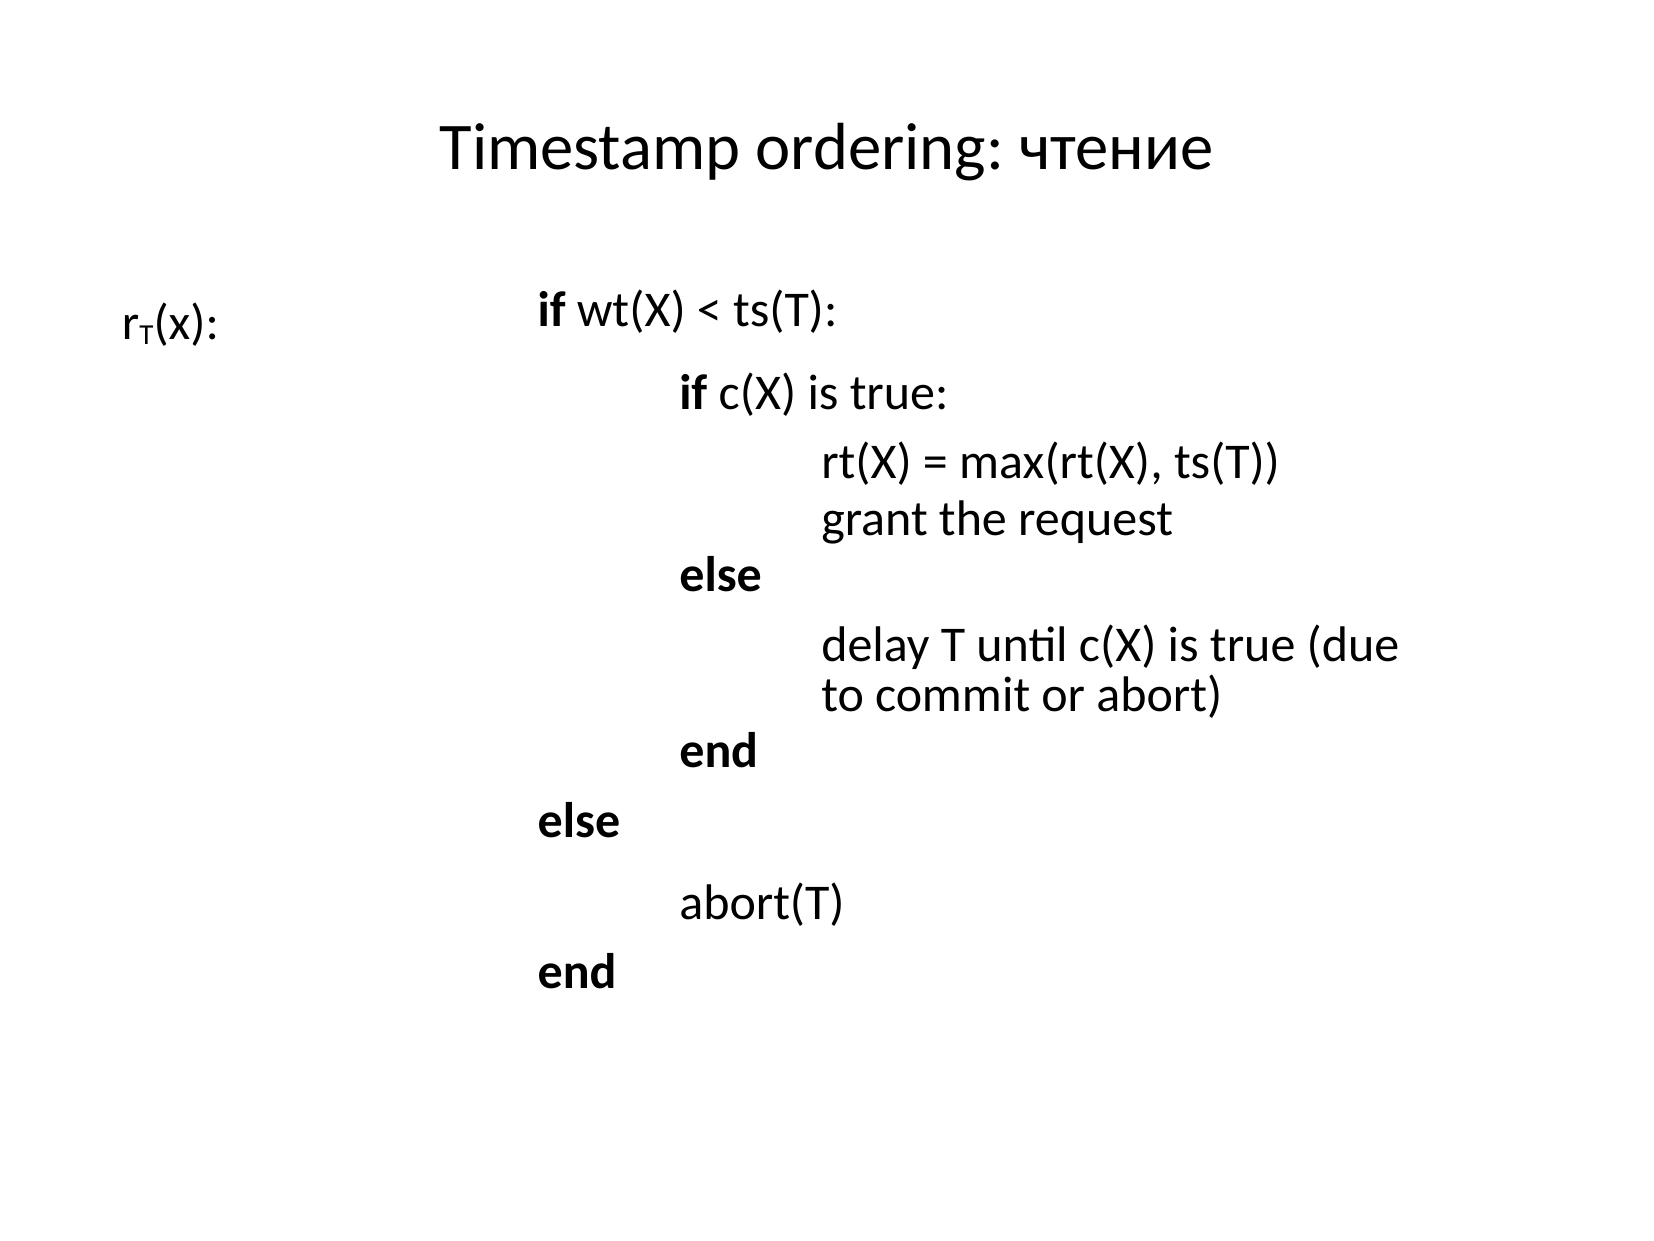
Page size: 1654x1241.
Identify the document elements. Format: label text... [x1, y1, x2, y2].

title Timestamp ordering: чтение [82, 49, 1571, 257]
list rT(x): [121, 289, 466, 1103]
list if wt(X) < ts(T): if c(X) is true: rt(X) = max(rt(X), ts(T)) grant the request else delay T until c(X) is true (due to commit or abort) end else abort(T) end [466, 289, 1428, 1103]
